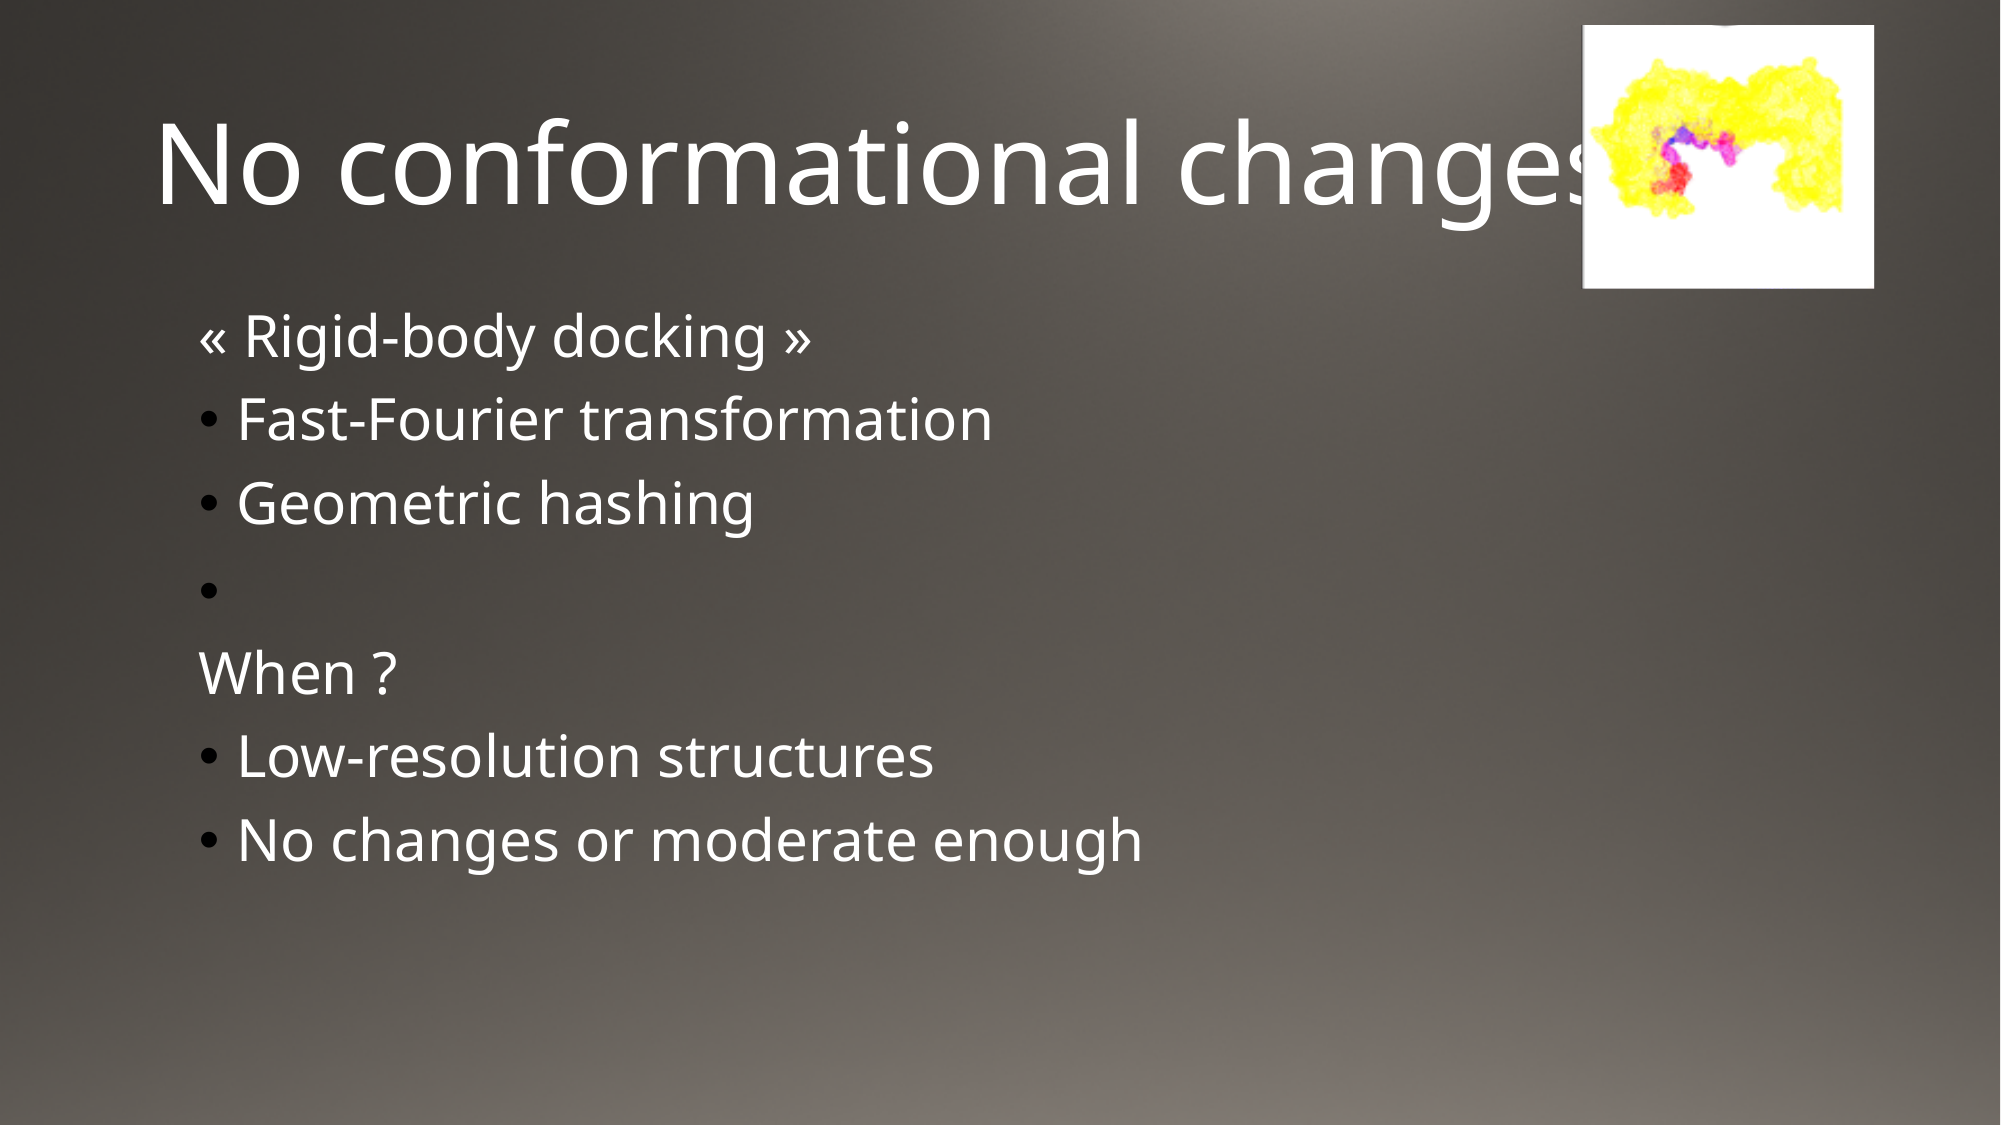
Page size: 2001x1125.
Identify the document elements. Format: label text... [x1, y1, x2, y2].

picture [1581, 25, 1875, 289]
list « Rigid-body docking » Fast-Fourier transformation Geometric hashing When ? Low-resolution structures No changes or moderate enough [183, 299, 1863, 1014]
title No conformational changes [137, 59, 1581, 278]
